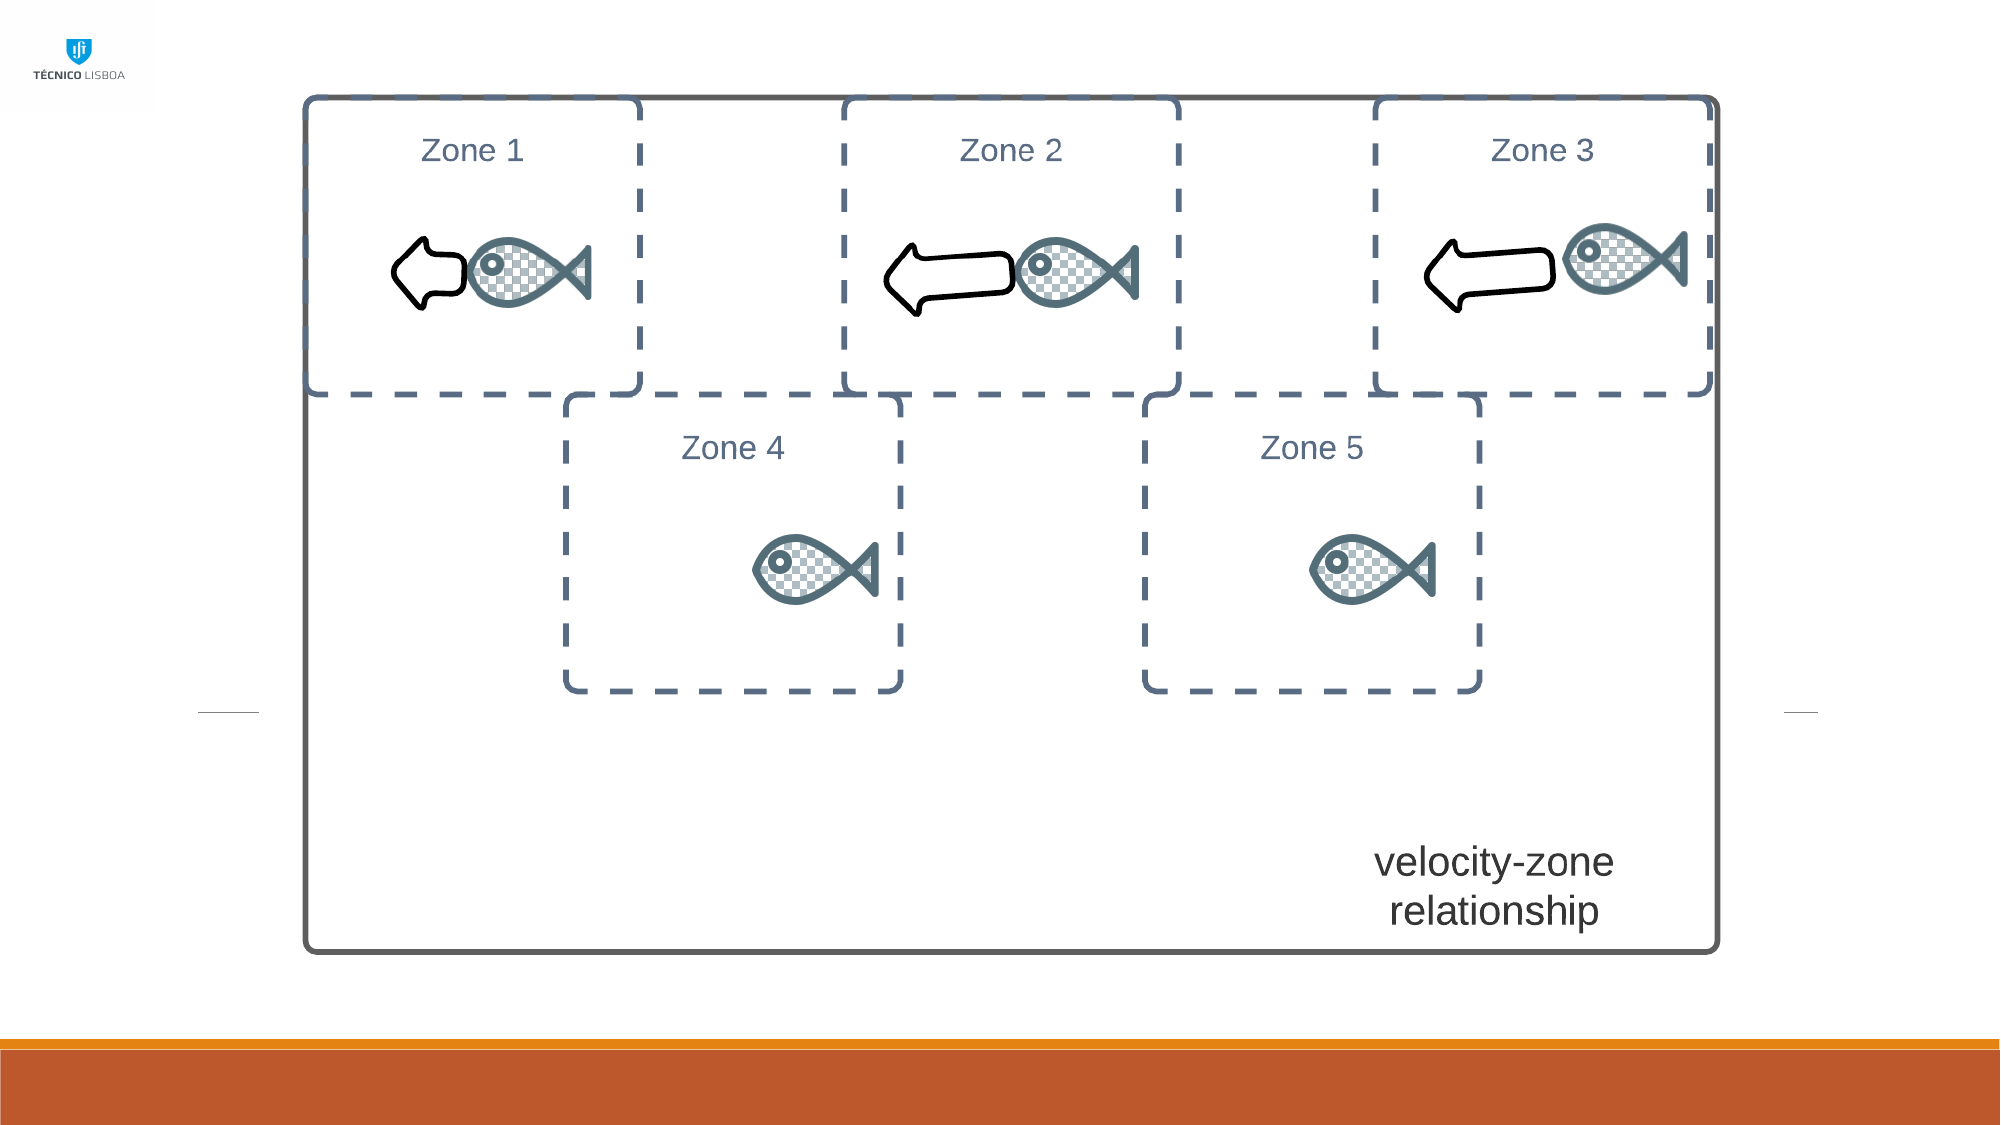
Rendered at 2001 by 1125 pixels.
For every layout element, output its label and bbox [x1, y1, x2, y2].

picture [29, 25, 124, 81]
picture [259, 47, 1784, 1000]
